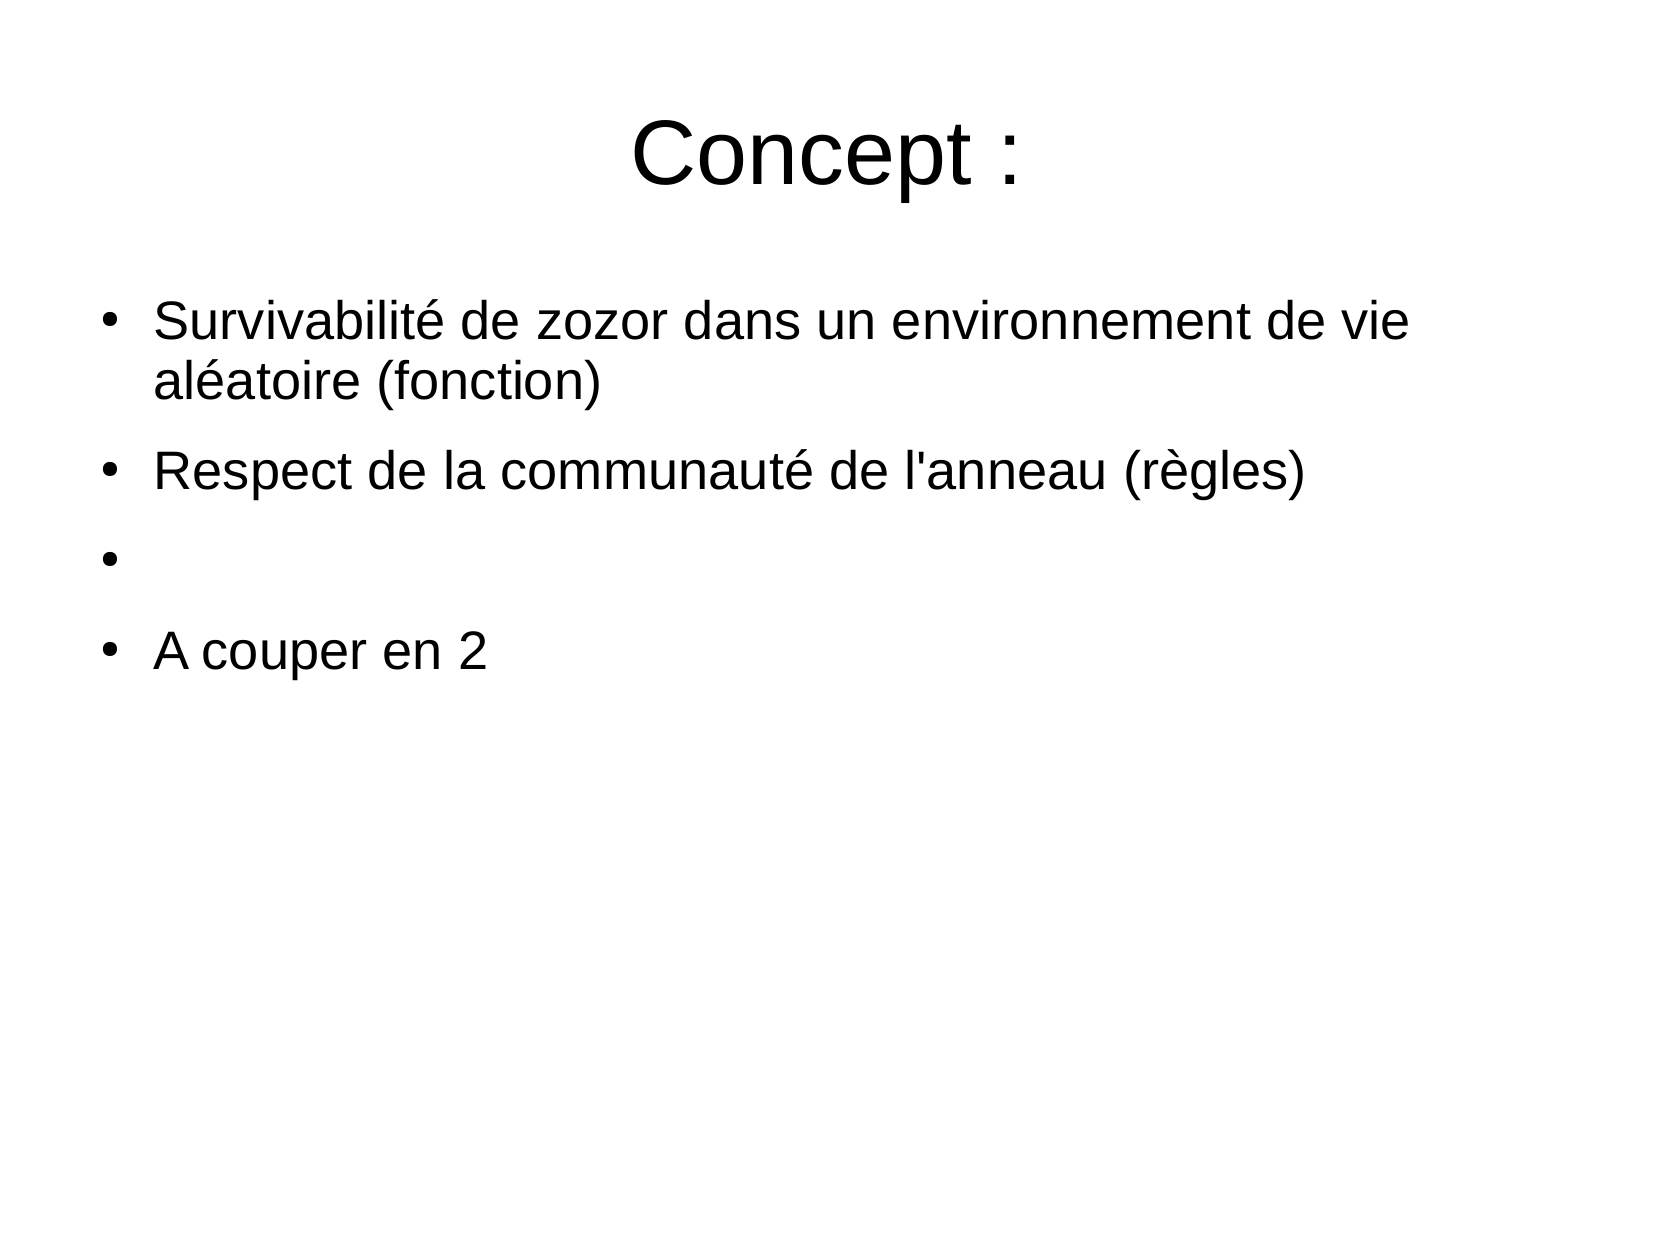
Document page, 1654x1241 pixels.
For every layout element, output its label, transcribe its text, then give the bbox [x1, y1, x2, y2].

title Concept : [82, 49, 1571, 257]
list Survivabilité de zozor dans un environnement de vie aléatoire (fonction) Respect de la communauté de l'anneau (règles) A couper en 2 [82, 290, 1571, 1010]
